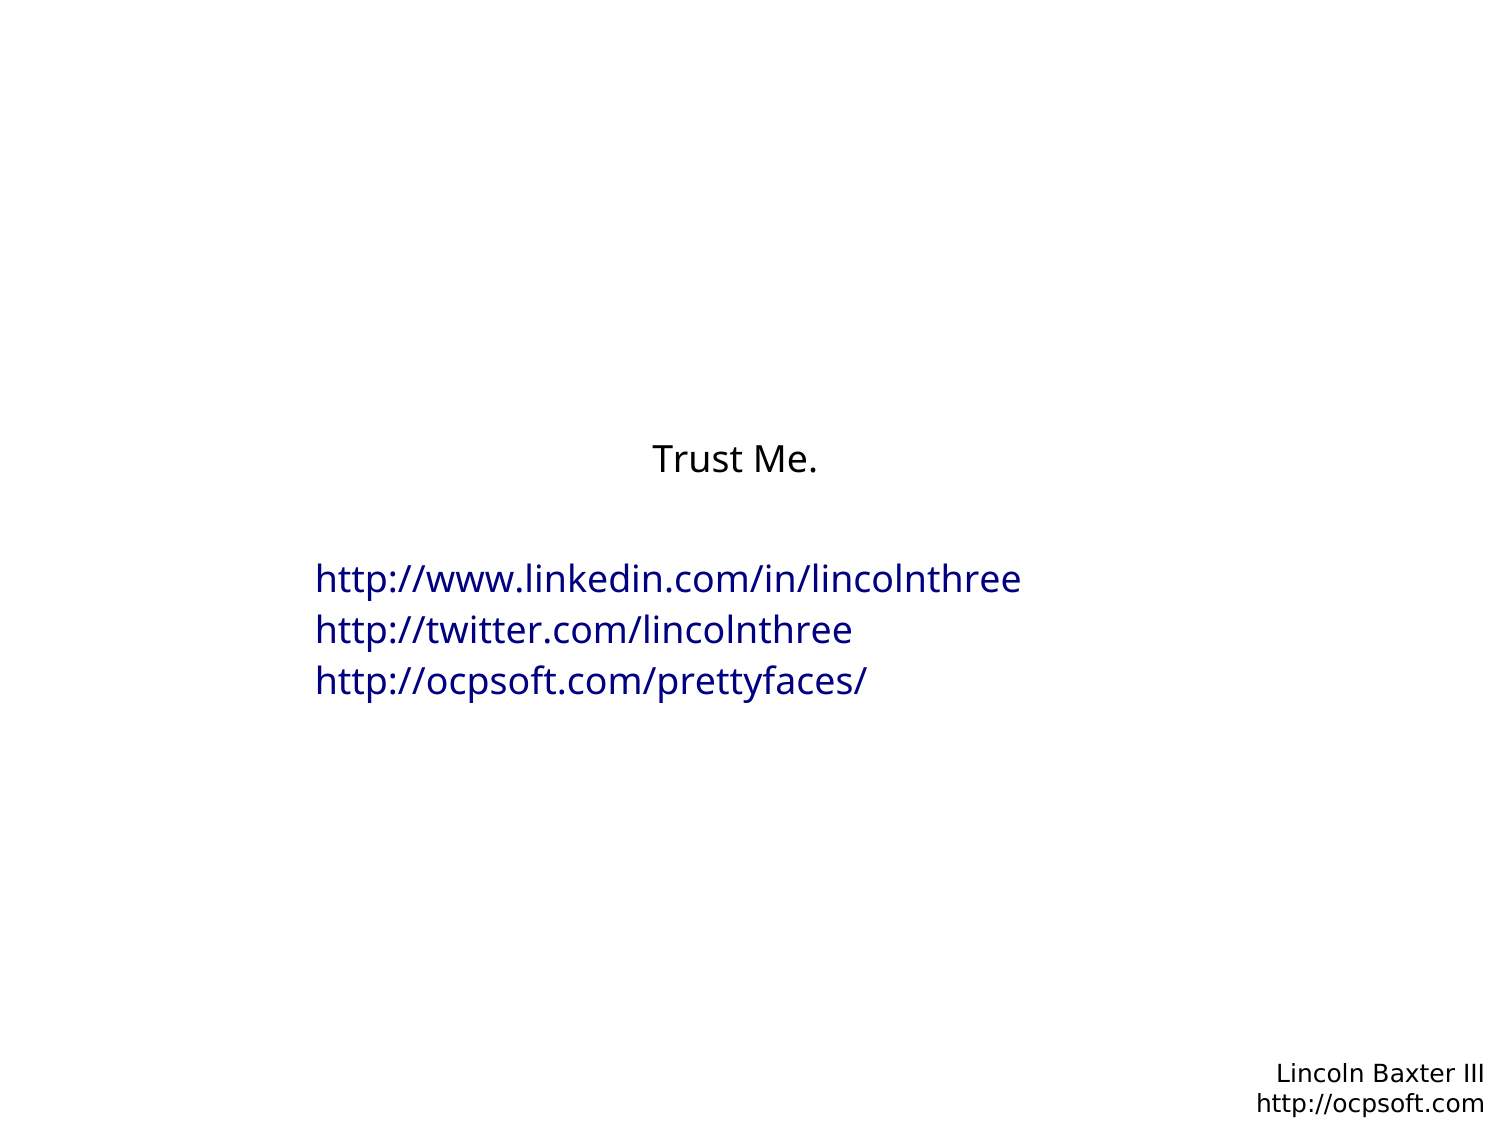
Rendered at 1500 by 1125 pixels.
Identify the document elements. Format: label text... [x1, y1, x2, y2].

text_box Trust Me. [637, 427, 839, 488]
text_box http://www.linkedin.com/in/lincolnthree http://twitter.com/lincolnthree http://ocpsoft.com/prettyfaces/ [300, 547, 1276, 751]
